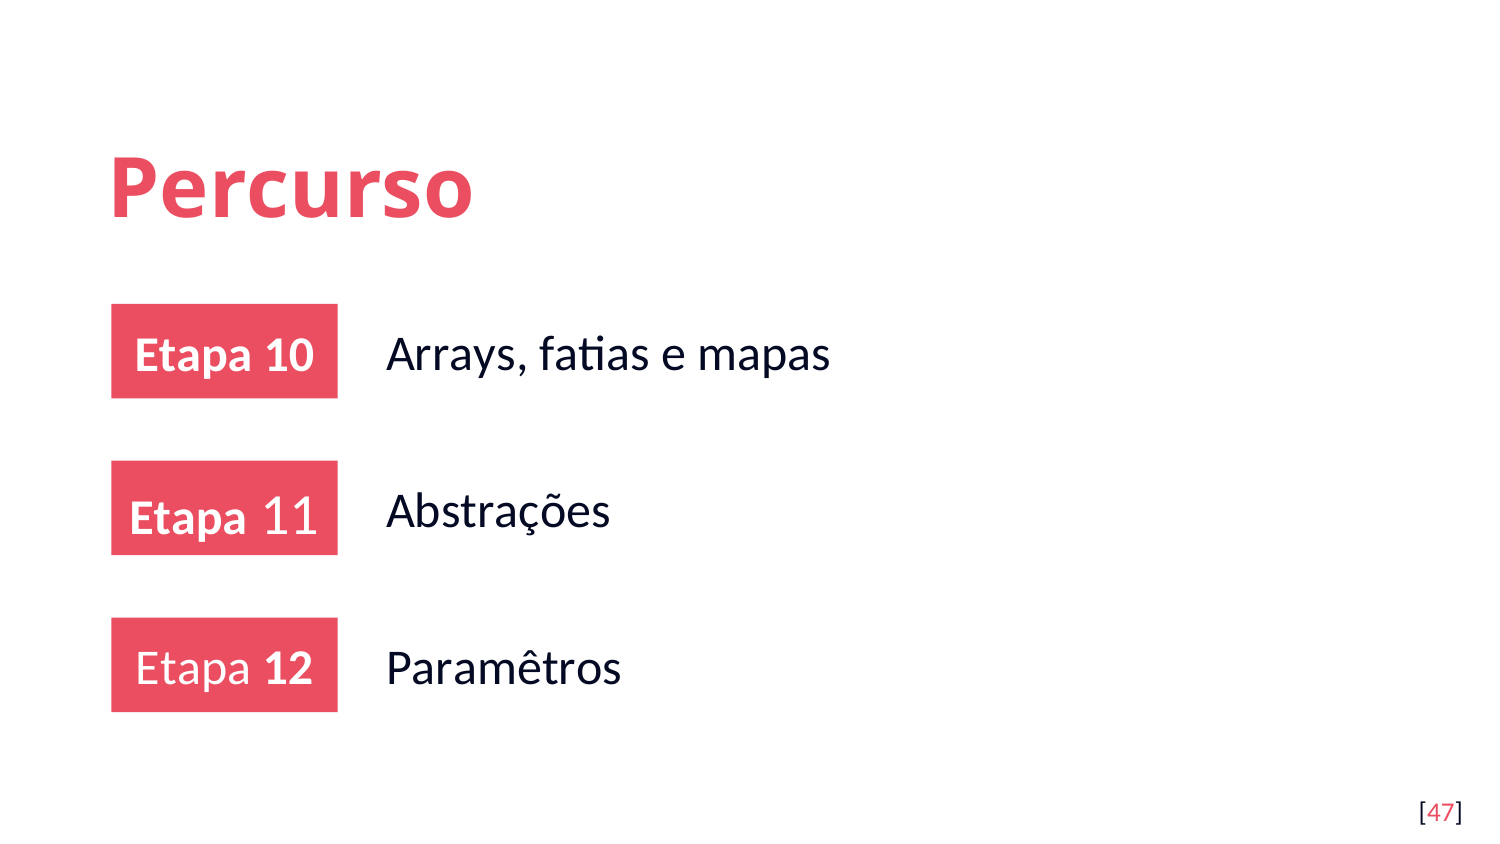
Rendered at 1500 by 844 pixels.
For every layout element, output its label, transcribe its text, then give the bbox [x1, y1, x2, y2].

text_box Arrays, fatias e mapas [371, 313, 1384, 389]
slide_number [47] [1403, 779, 1494, 844]
text_box Percurso [92, 104, 1309, 243]
text_box Etapa 10 [111, 303, 338, 399]
text_box Paramêtros [371, 627, 1384, 703]
text_box Etapa 11 [111, 460, 338, 556]
text_box Abstrações [371, 470, 1384, 546]
text_box Etapa 12 [111, 617, 338, 713]
